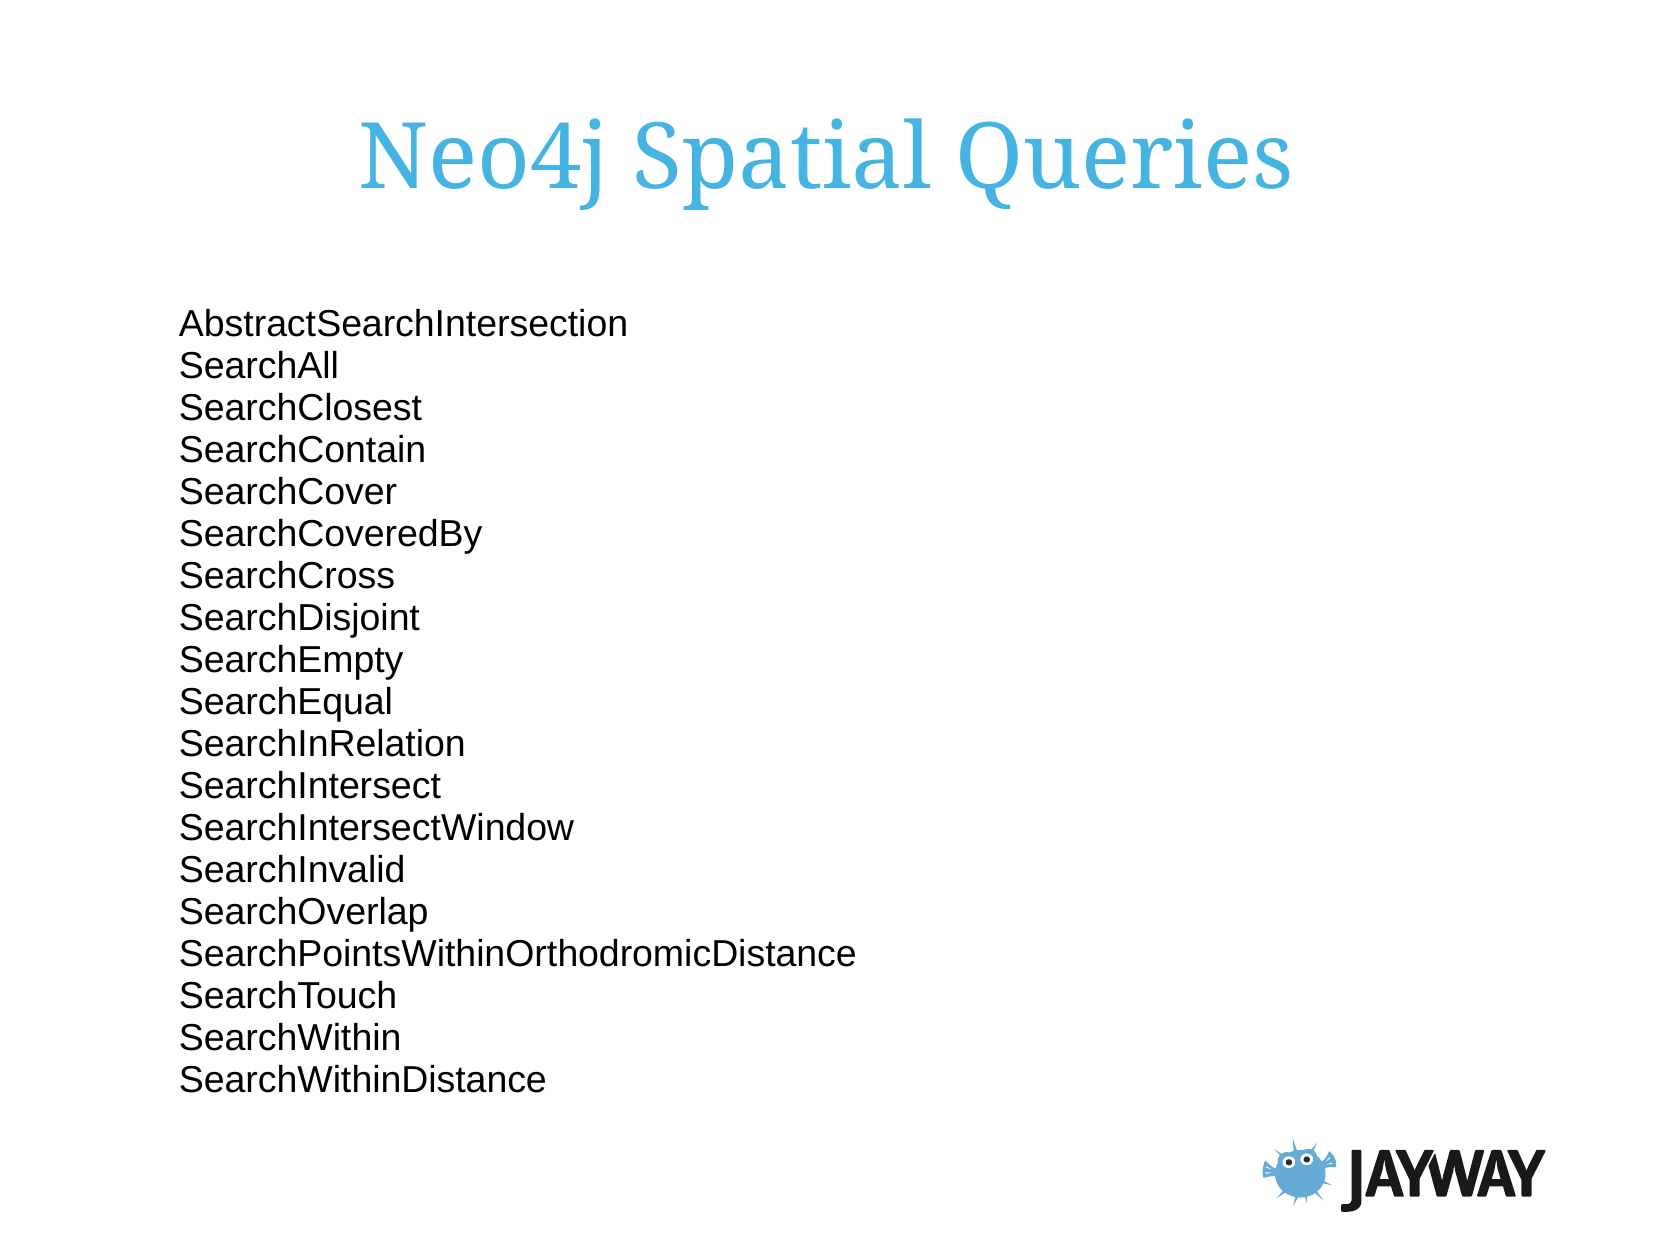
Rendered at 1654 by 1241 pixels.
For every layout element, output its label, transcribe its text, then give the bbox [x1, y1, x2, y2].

title Neo4j Spatial Queries [82, 56, 1571, 250]
text_box AbstractSearchIntersection SearchAll SearchClosest SearchContain SearchCover SearchCoveredBy SearchCross SearchDisjoint SearchEmpty SearchEqual SearchInRelation SearchIntersect SearchIntersectWindow SearchInvalid SearchOverlap SearchPointsWithinOrthodromicDistance SearchTouch SearchWithin SearchWithinDistance [164, 295, 872, 1108]
